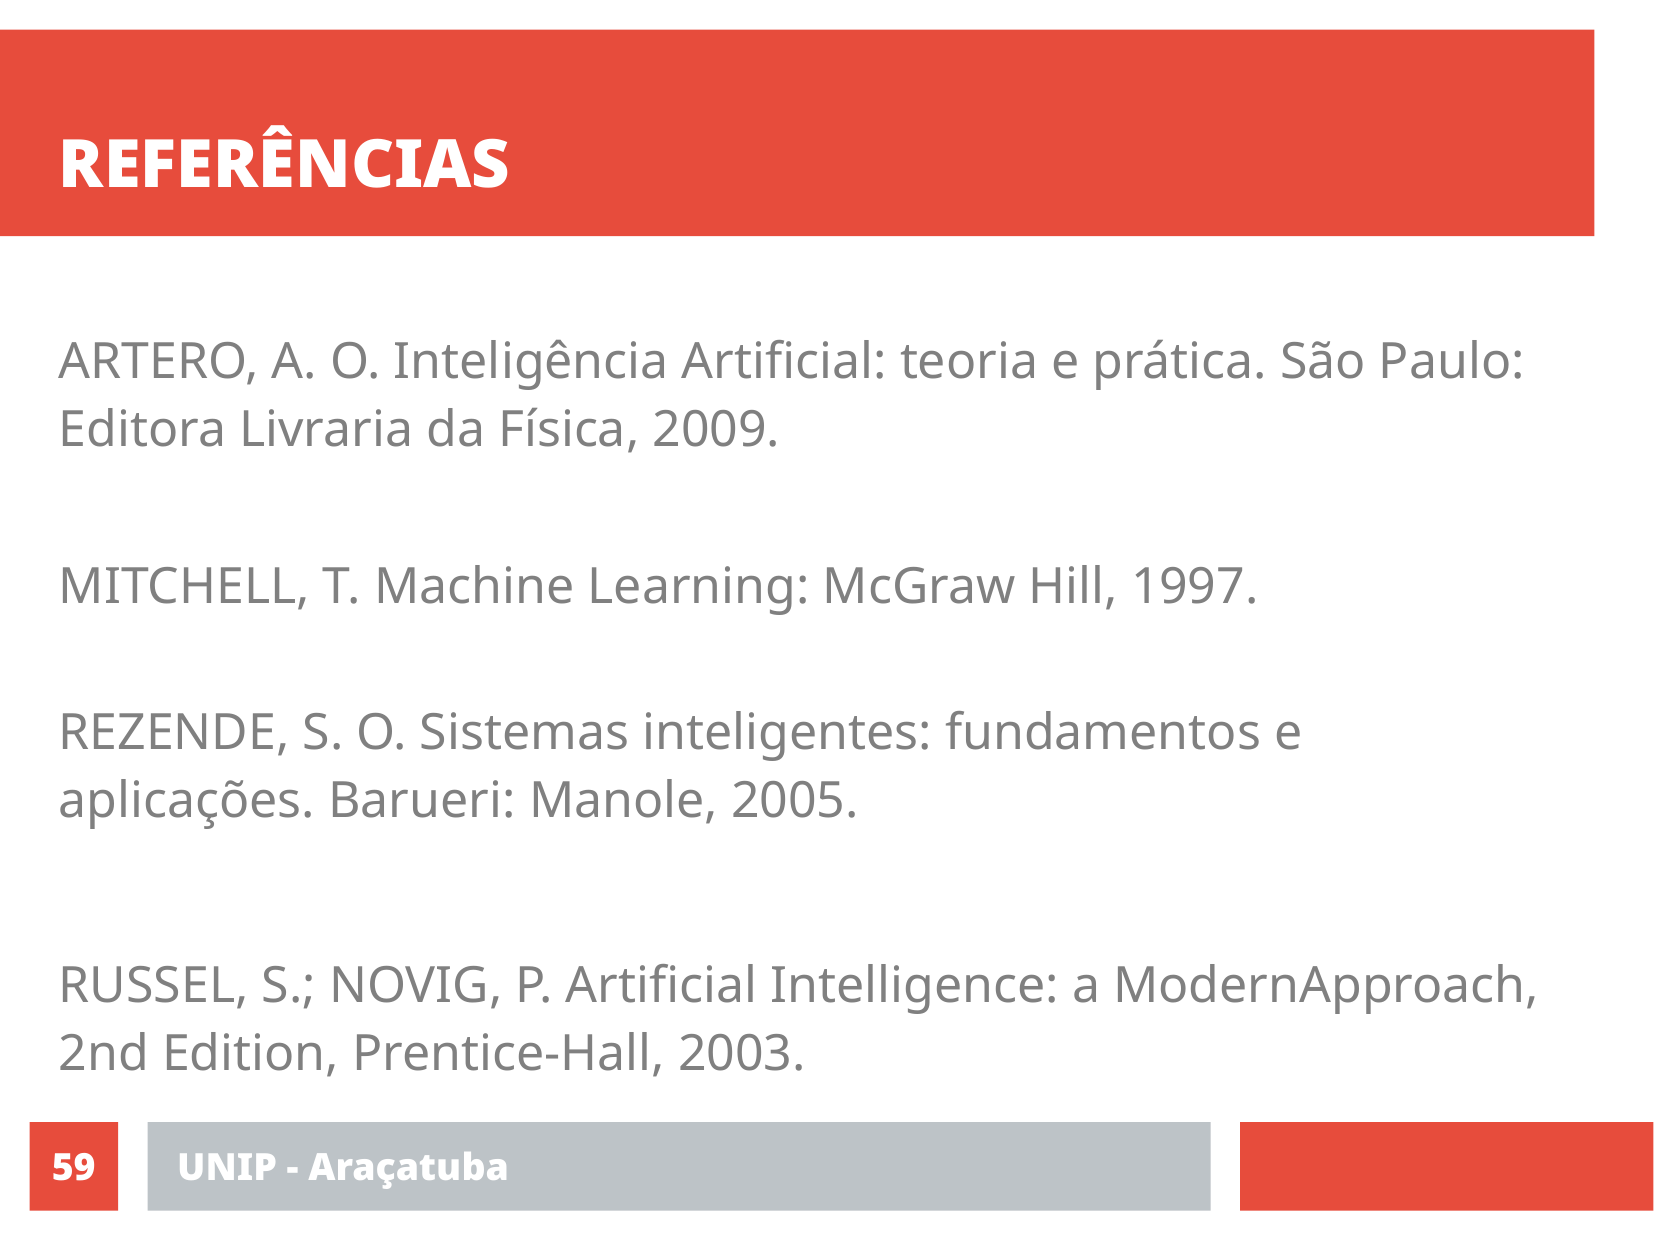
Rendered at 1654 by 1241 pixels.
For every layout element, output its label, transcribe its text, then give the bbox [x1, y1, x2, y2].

list ARTERO, A. O. Inteligência Artificial: teoria e prática. São Paulo: Editora Livraria da Física, 2009. MITCHELL, T. Machine Learning: McGraw Hill, 1997. REZENDE, S. O. Sistemas inteligentes: fundamentos e aplicações. Barueri: Manole, 2005. RUSSEL, S.; NOVIG, P. Artificial Intelligence: a ModernApproach, 2nd Edition, Prentice-Hall, 2003. [59, 324, 1565, 1093]
title REFERÊNCIAS [59, 59, 1595, 207]
